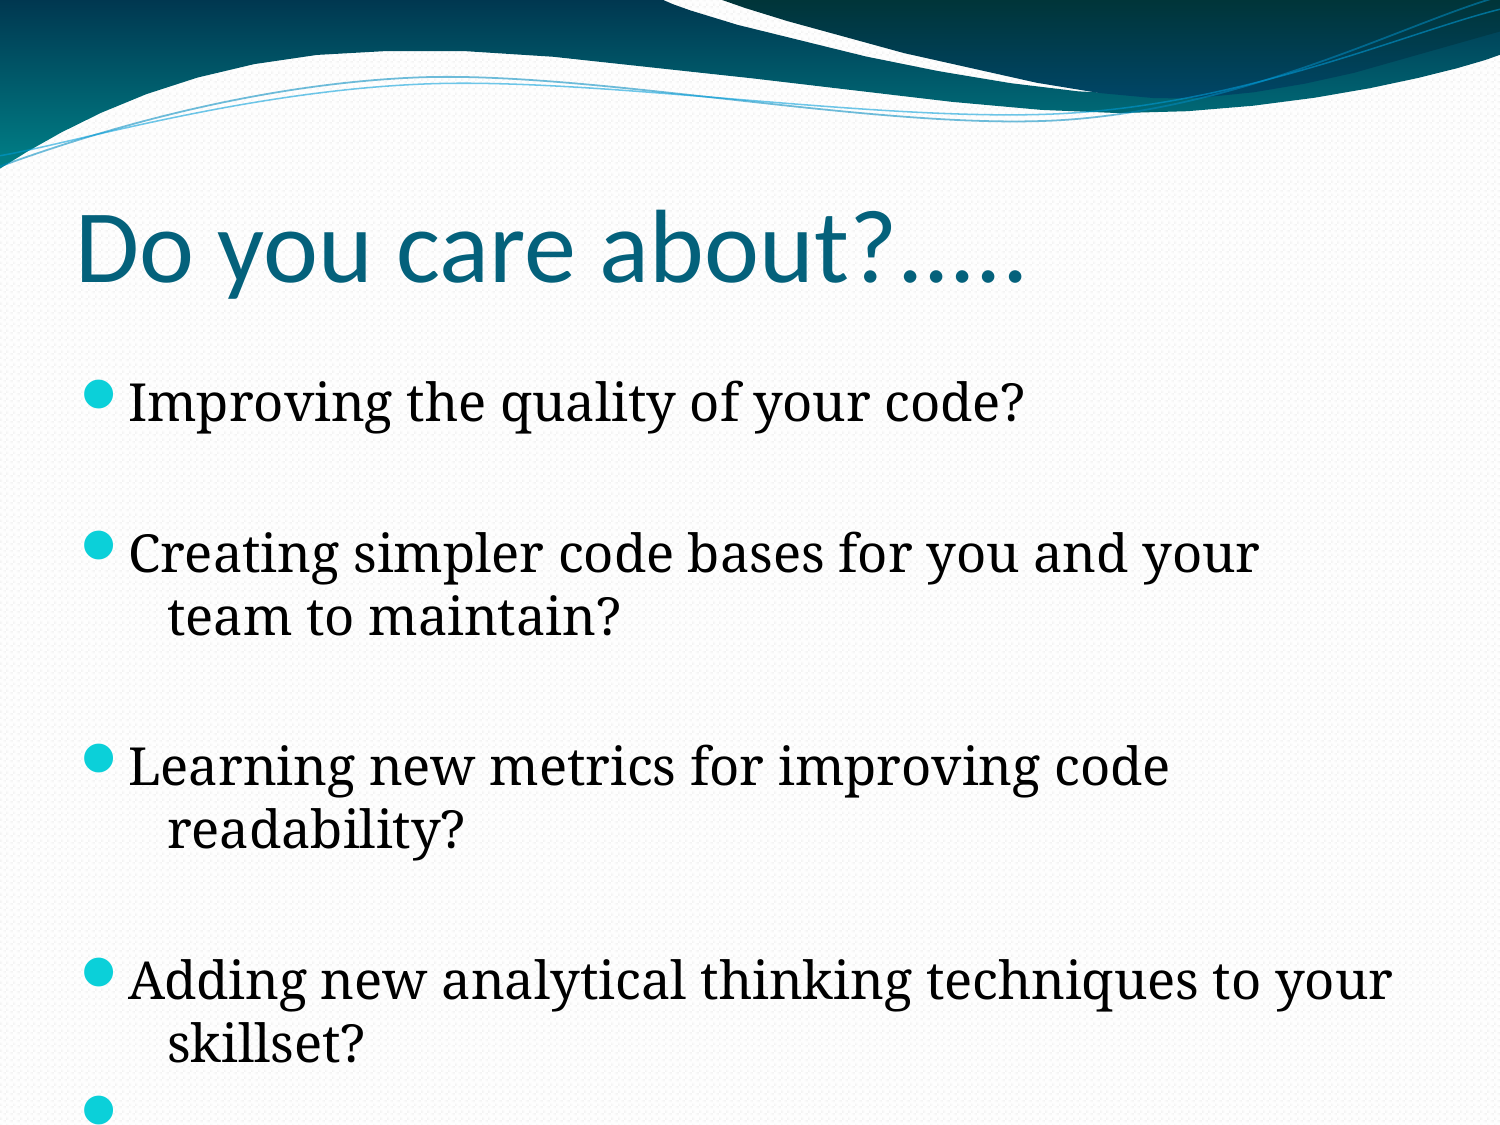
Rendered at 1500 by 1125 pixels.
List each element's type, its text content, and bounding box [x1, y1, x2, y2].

list Improving the quality of your code? Creating simpler code bases for you and your team to maintain? Learning new metrics for improving code readability? Adding new analytical thinking techniques to your skillset? [64, 361, 1415, 1082]
title Do you care about?..... [75, 115, 1426, 304]
